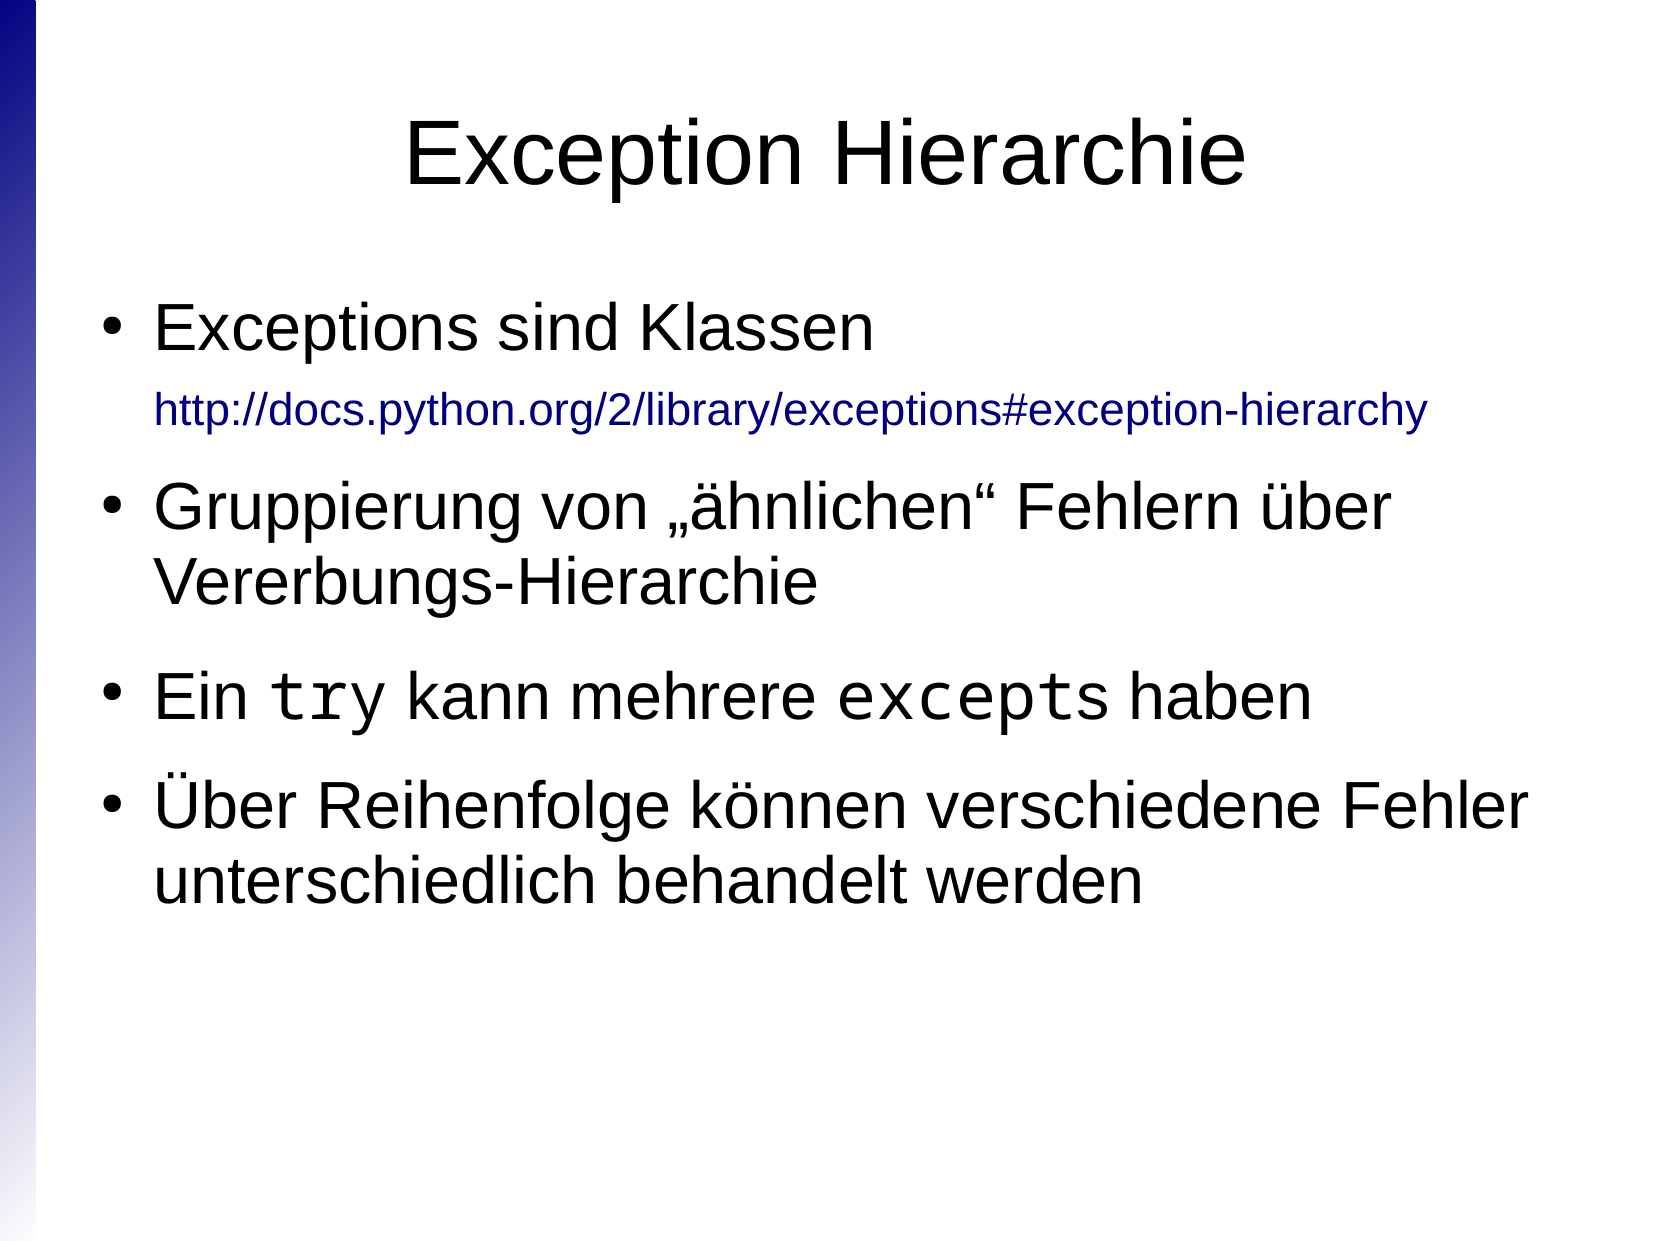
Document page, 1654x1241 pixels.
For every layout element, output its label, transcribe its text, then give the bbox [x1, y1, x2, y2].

list Exceptions sind Klassen http://docs.python.org/2/library/exceptions#exception-hierarchy Gruppierung von „ähnlichen“ Fehlern über Vererbungs-Hierarchie Ein try kann mehrere excepts haben Über Reihenfolge können verschiedene Fehler unterschiedlich behandelt werden [82, 290, 1571, 1109]
title Exception Hierarchie [82, 49, 1571, 257]
